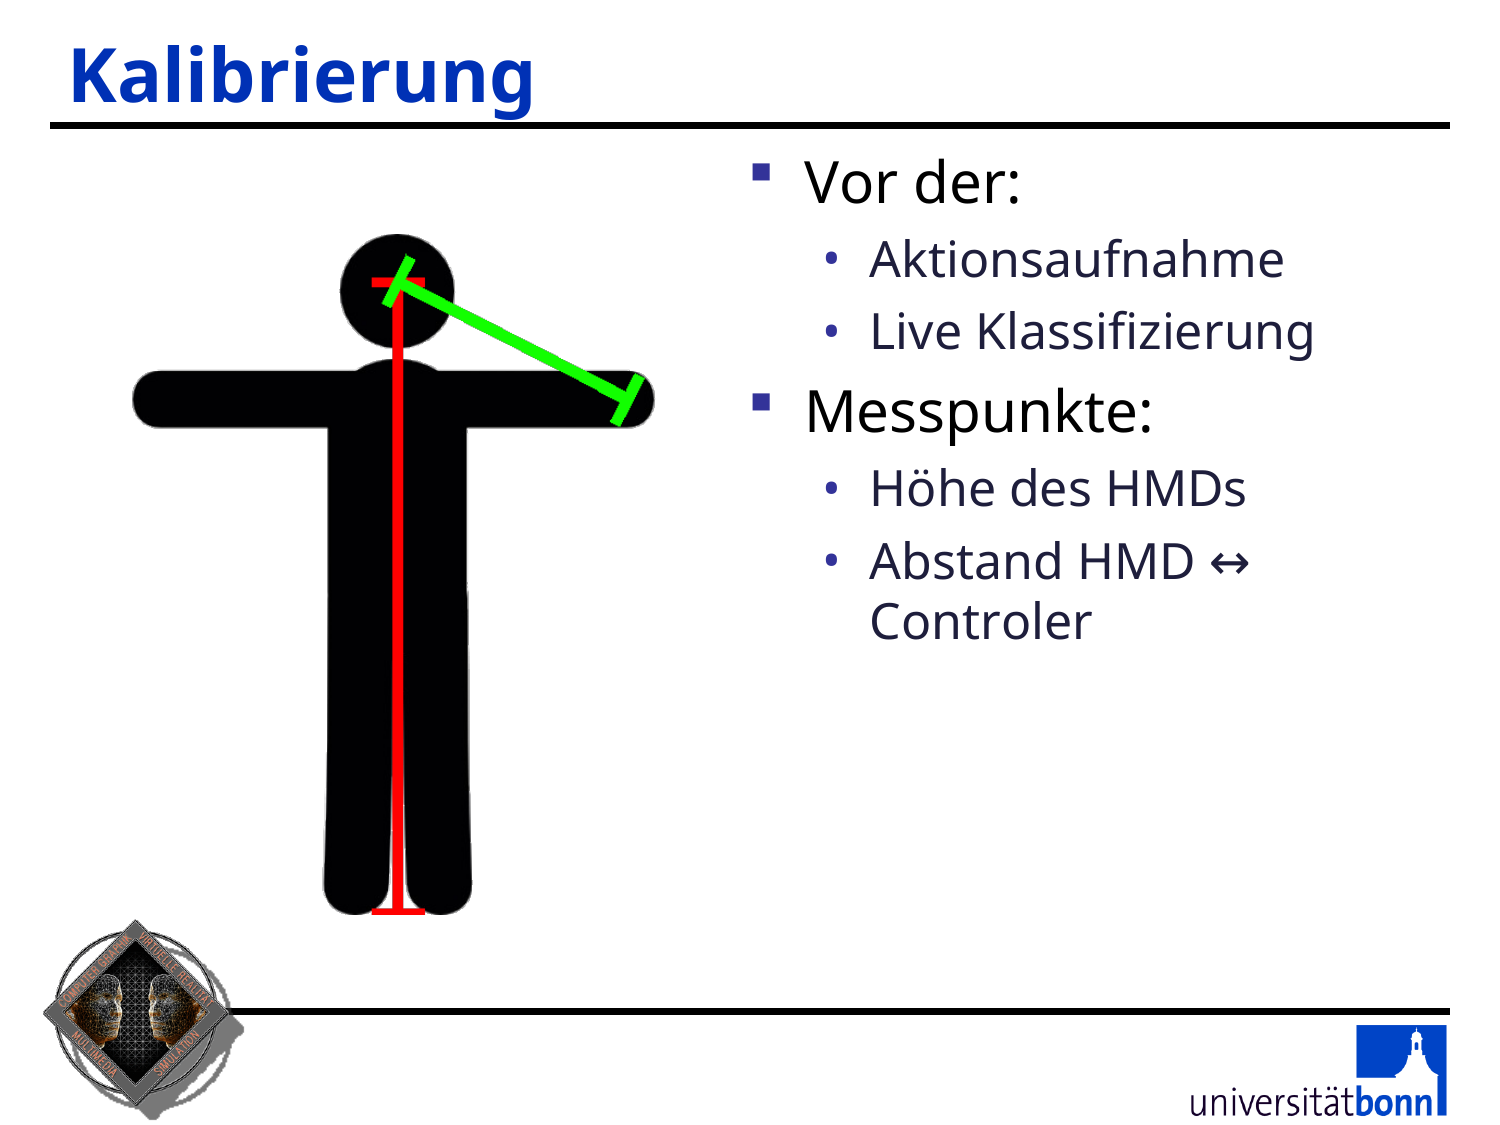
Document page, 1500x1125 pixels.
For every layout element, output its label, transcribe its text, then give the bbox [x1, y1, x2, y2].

picture [53, 234, 733, 915]
list Vor der: Aktionsaufnahme Live Klassifizierung Messpunkte: Höhe des HMDs Abstand HMD ↔ Controler [733, 137, 1448, 1012]
picture [1189, 1023, 1448, 1117]
title Kalibrierung [53, 18, 1447, 126]
picture [41, 917, 229, 1106]
